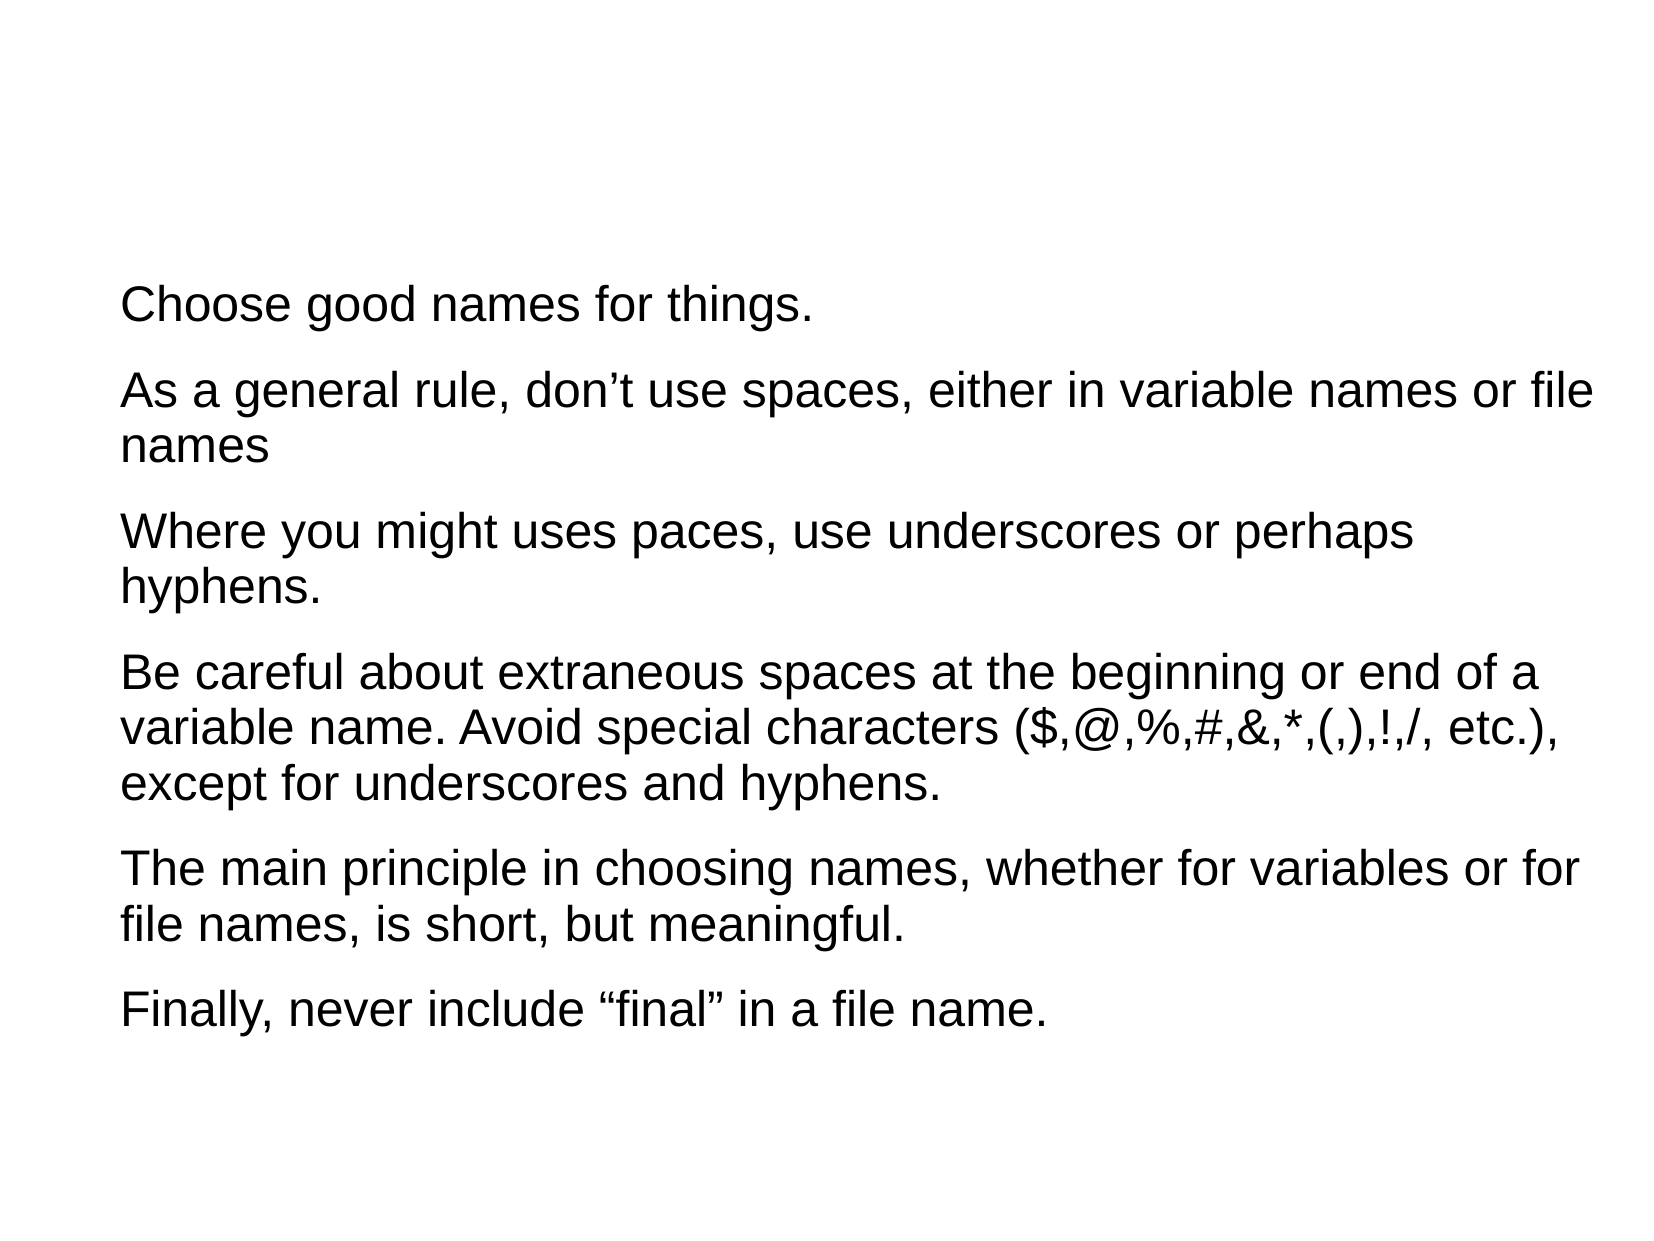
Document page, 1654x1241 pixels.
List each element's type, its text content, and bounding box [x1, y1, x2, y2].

list Choose good names for things. As a general rule, don’t use spaces, either in variable names or file names Where you might uses paces, use underscores or perhaps hyphens. Be careful about extraneous spaces at the beginning or end of a variable name. Avoid special characters ($,@,%,#,&,*,(,),!,/, etc.), except for underscores and hyphens. The main principle in choosing names, whether for variables or for file names, is short, but meaningful. Finally, never include “final” in a file name. [120, 276, 1609, 1096]
